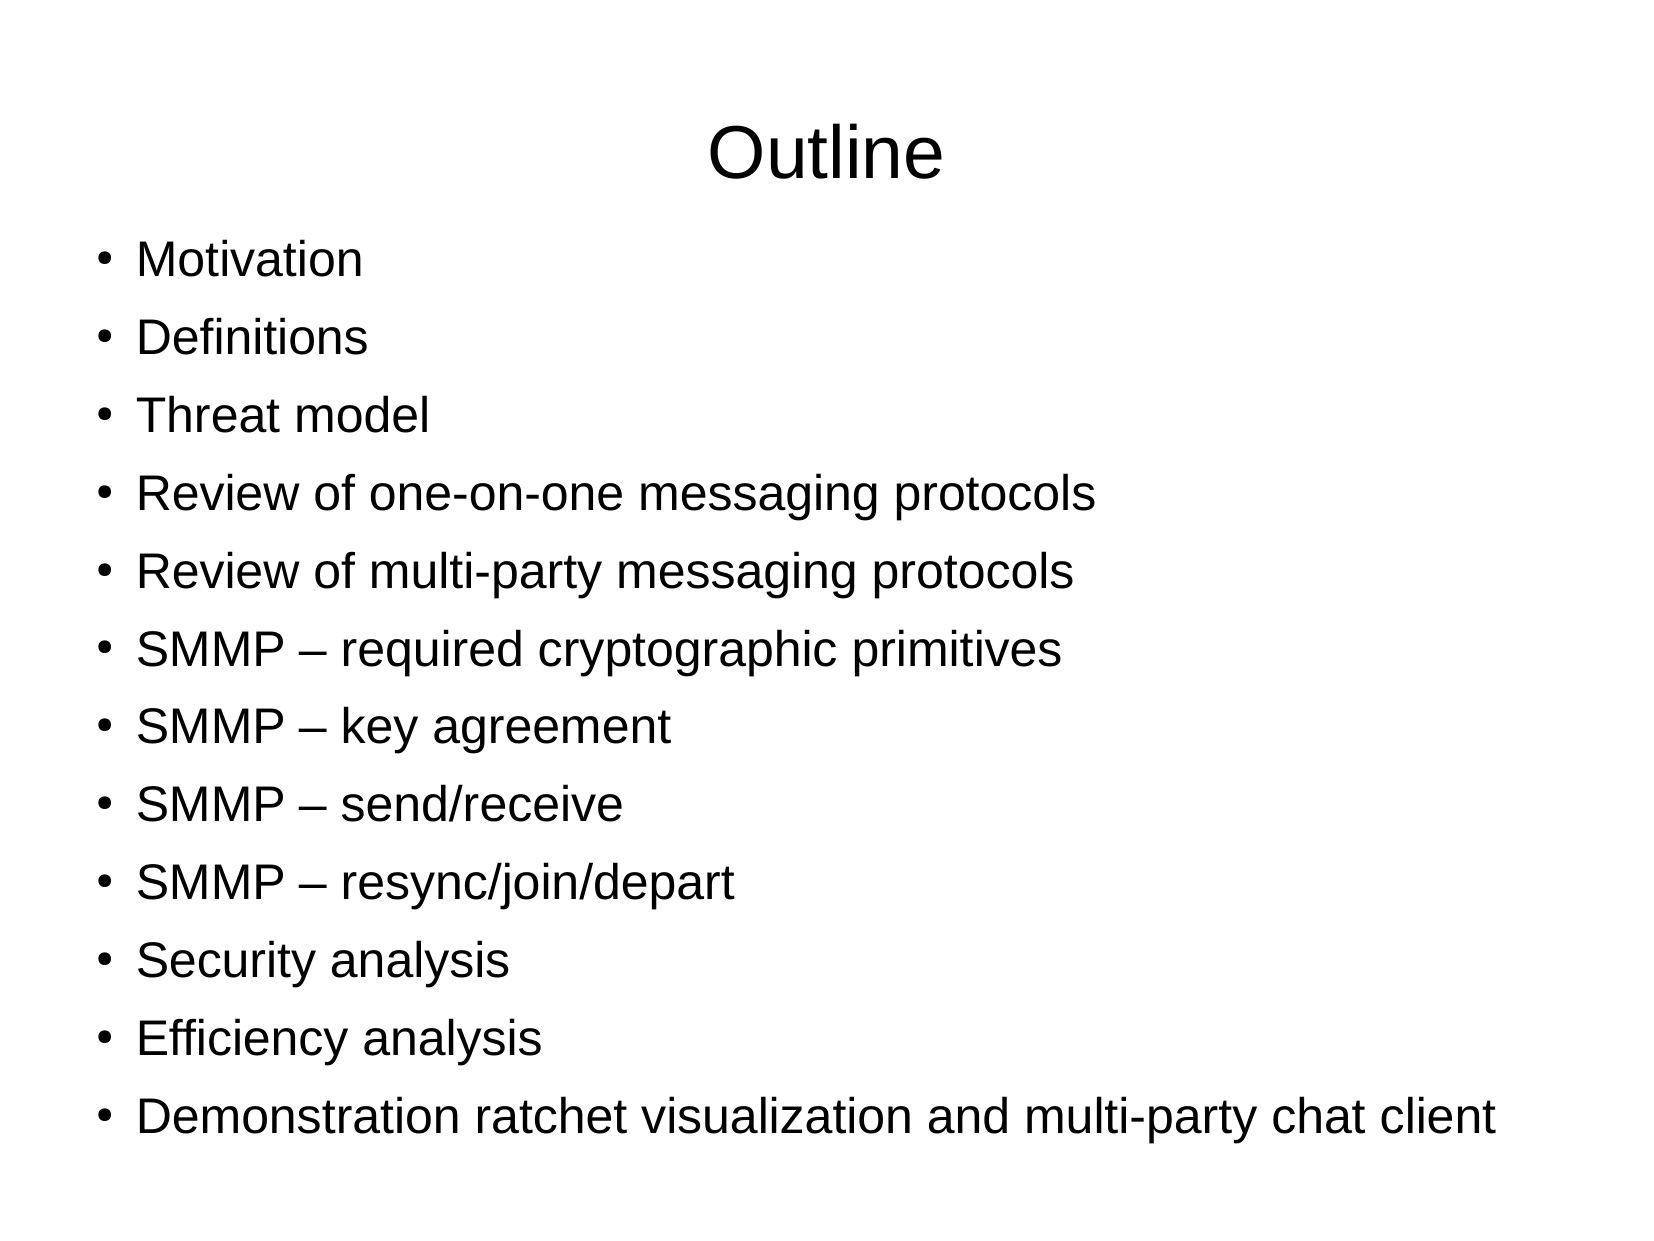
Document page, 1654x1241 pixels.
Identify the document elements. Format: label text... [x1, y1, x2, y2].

title Outline [82, 49, 1571, 231]
list Motivation Definitions Threat model Review of one-on-one messaging protocols Review of multi-party messaging protocols SMMP – required cryptographic primitives SMMP – key agreement SMMP – send/receive SMMP – resync/join/depart Security analysis Efficiency analysis Demonstration ratchet visualization and multi-party chat client [82, 231, 1571, 1147]
